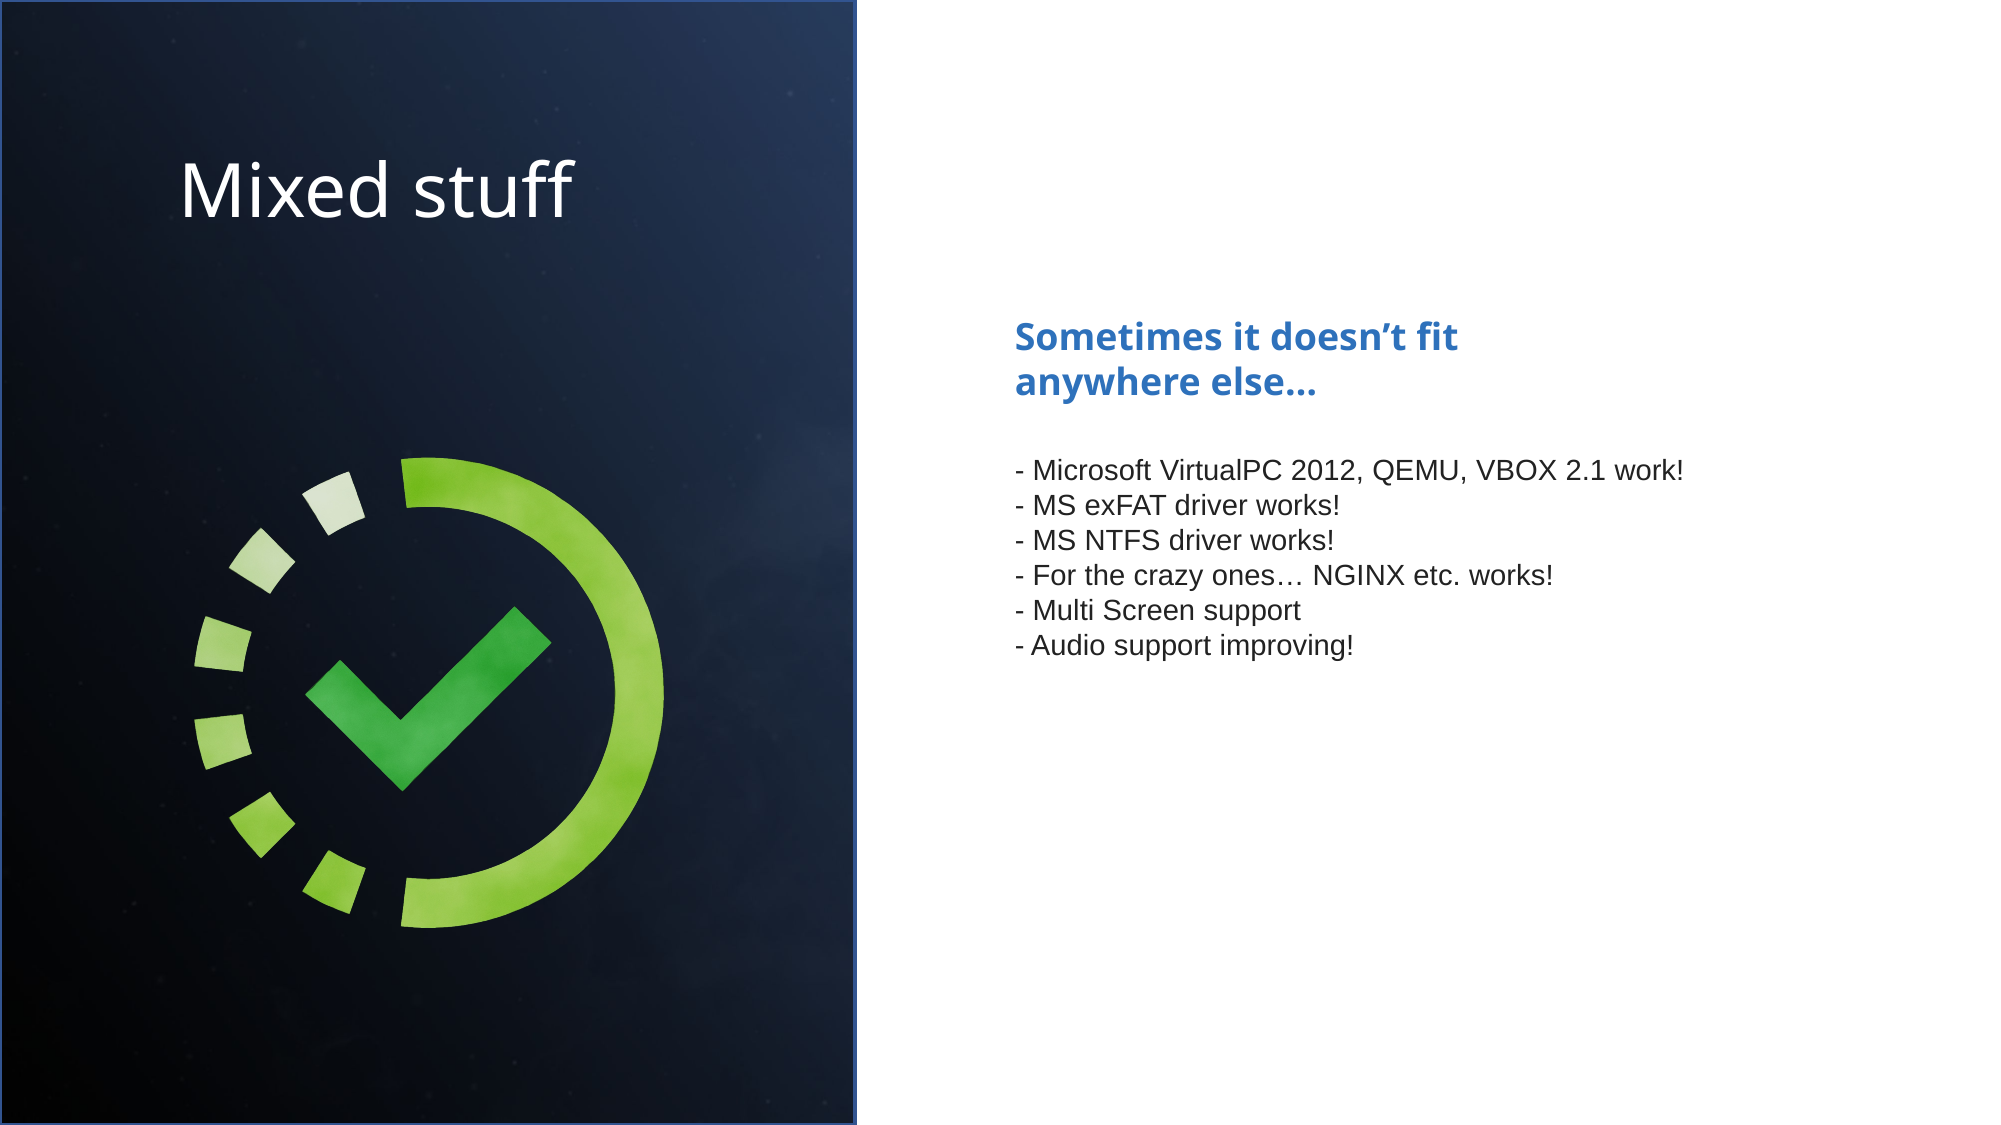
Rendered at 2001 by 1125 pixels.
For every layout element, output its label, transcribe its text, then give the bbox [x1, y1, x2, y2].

text_box Mixed stuff [164, 134, 620, 240]
text_box - Microsoft VirtualPC 2012, QEMU, VBOX 2.1 work! - MS exFAT driver works! - MS NTFS driver works! - For the crazy ones… NGINX etc. works! - Multi Screen support - Audio support improving! [999, 444, 1913, 669]
text_box Sometimes it doesn’t fit anywhere else… [999, 305, 1506, 411]
picture [130, 395, 726, 990]
text_box [0, 0, 856, 1125]
